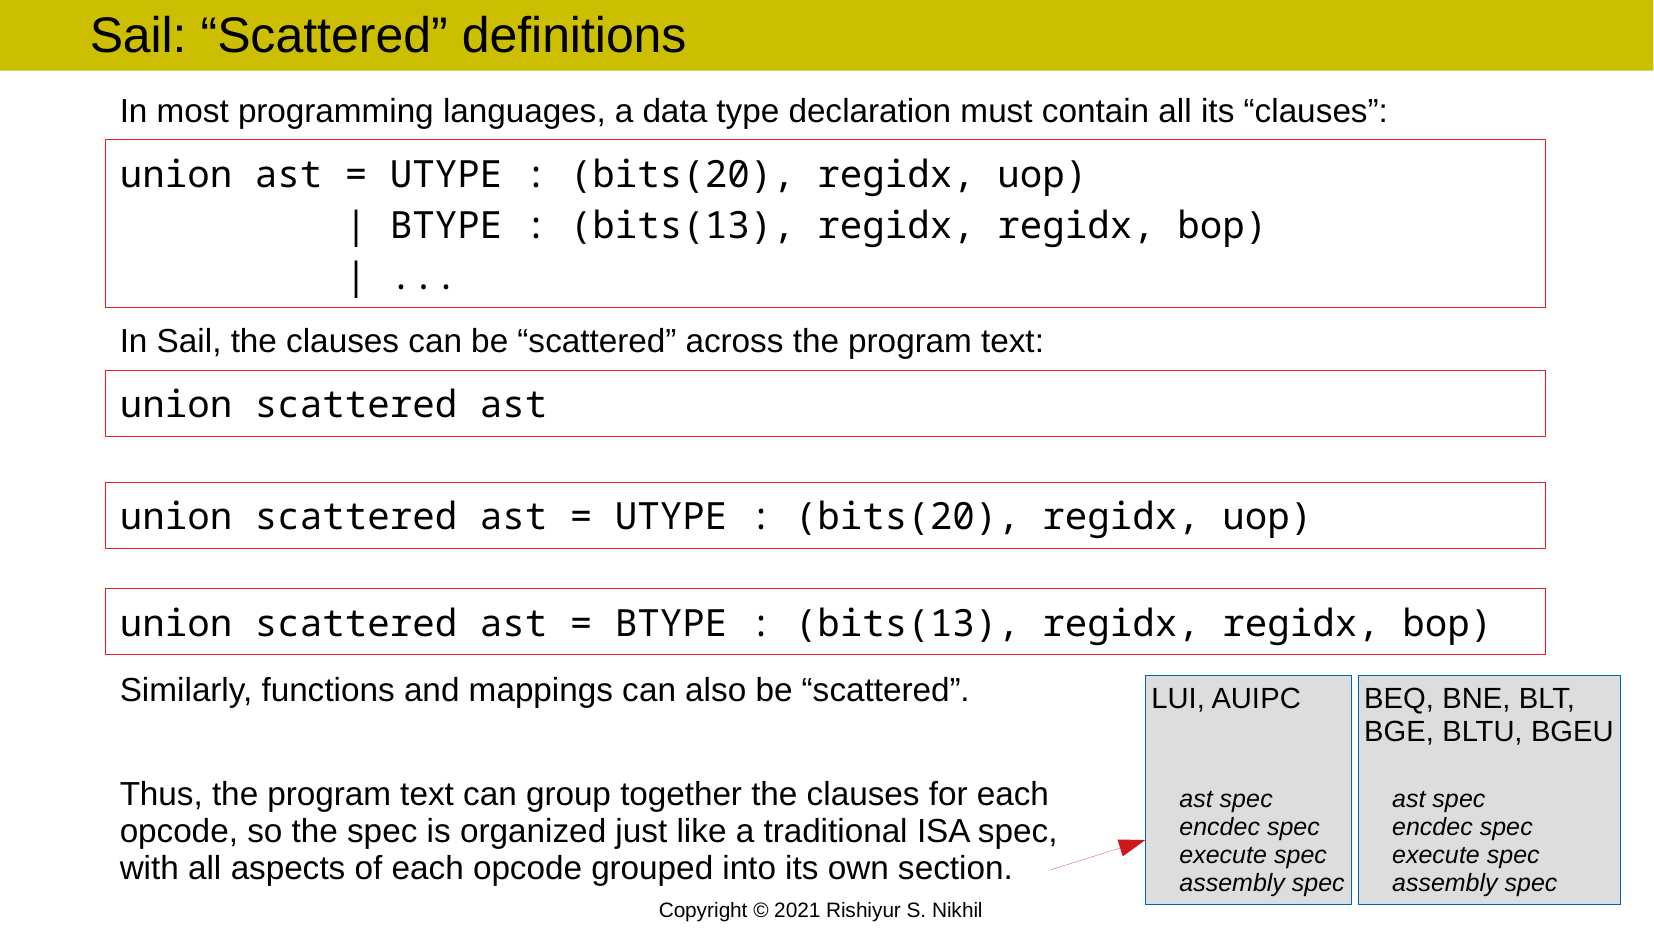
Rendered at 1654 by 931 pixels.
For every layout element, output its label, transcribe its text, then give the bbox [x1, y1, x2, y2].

text_box union scattered ast = BTYPE : (bits(13), regidx, regidx, bop) [105, 588, 1546, 649]
text_box union ast = UTYPE : (bits(20), regidx, uop) | BTYPE : (bits(13), regidx, regidx, bop) | ... [105, 139, 1546, 268]
text_box Similarly, functions and mappings can also be “scattered”. Thus, the program text can group together the clauses for each opcode, so the spec is organized just like a traditional ISA spec, with all aspects of each opcode grouped into its own section. [105, 663, 1081, 894]
text_box In most programming languages, a data type declaration must contain all its “clauses”: [105, 85, 1546, 138]
text_box BEQ, BNE, BLT, BGE, BLTU, BGEU ast spec encdec spec execute spec assembly spec [1358, 675, 1621, 905]
text_box union scattered ast = UTYPE : (bits(20), regidx, uop) [105, 482, 1546, 543]
text_box In Sail, the clauses can be “scattered” across the program text: [105, 315, 1546, 368]
text_box union scattered ast [105, 370, 1546, 431]
text_box Sail: “Scattered” definitions [0, 0, 1654, 71]
text_box LUI, AUIPC ast spec encdec spec execute spec assembly spec [1145, 675, 1352, 905]
